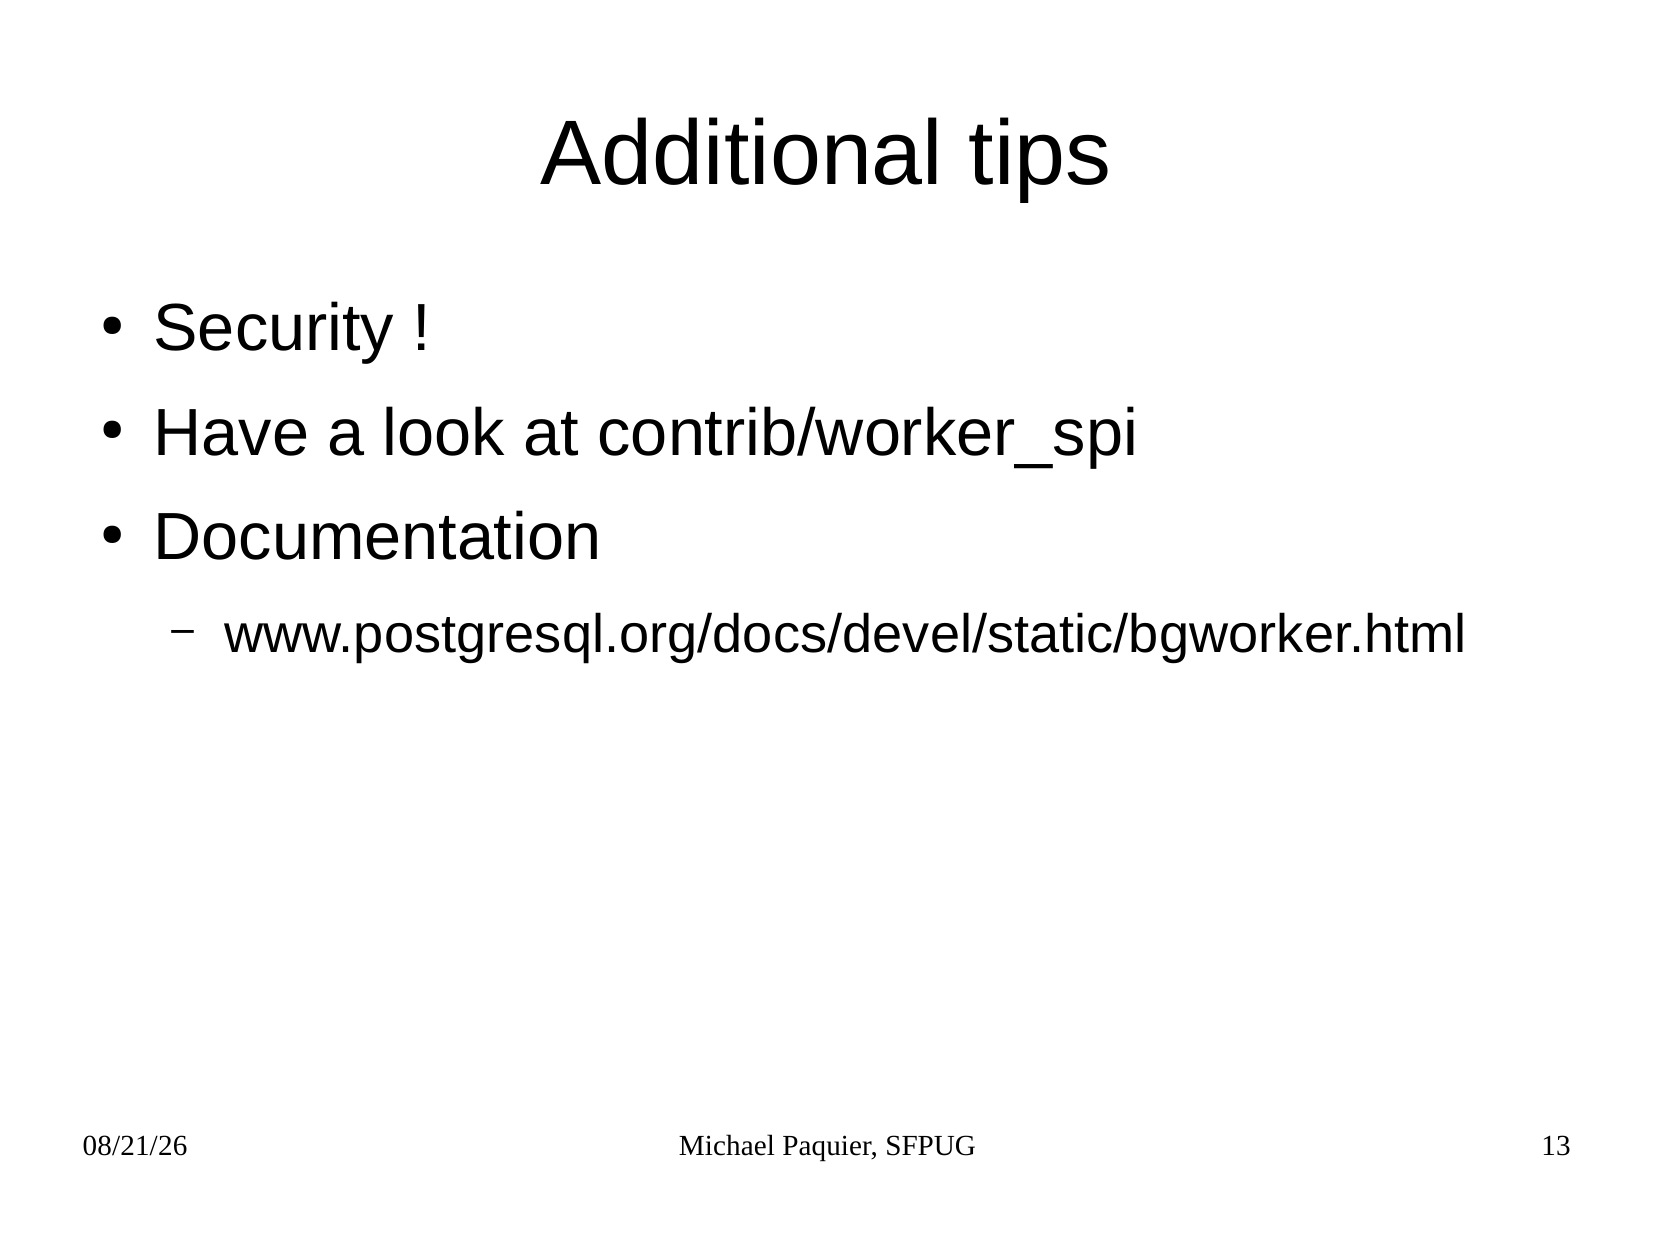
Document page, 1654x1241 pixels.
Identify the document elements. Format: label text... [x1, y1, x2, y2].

title Additional tips [82, 49, 1571, 257]
list Security ! Have a look at contrib/worker_spi Documentation www.postgresql.org/docs/devel/static/bgworker.html [82, 290, 1538, 1010]
